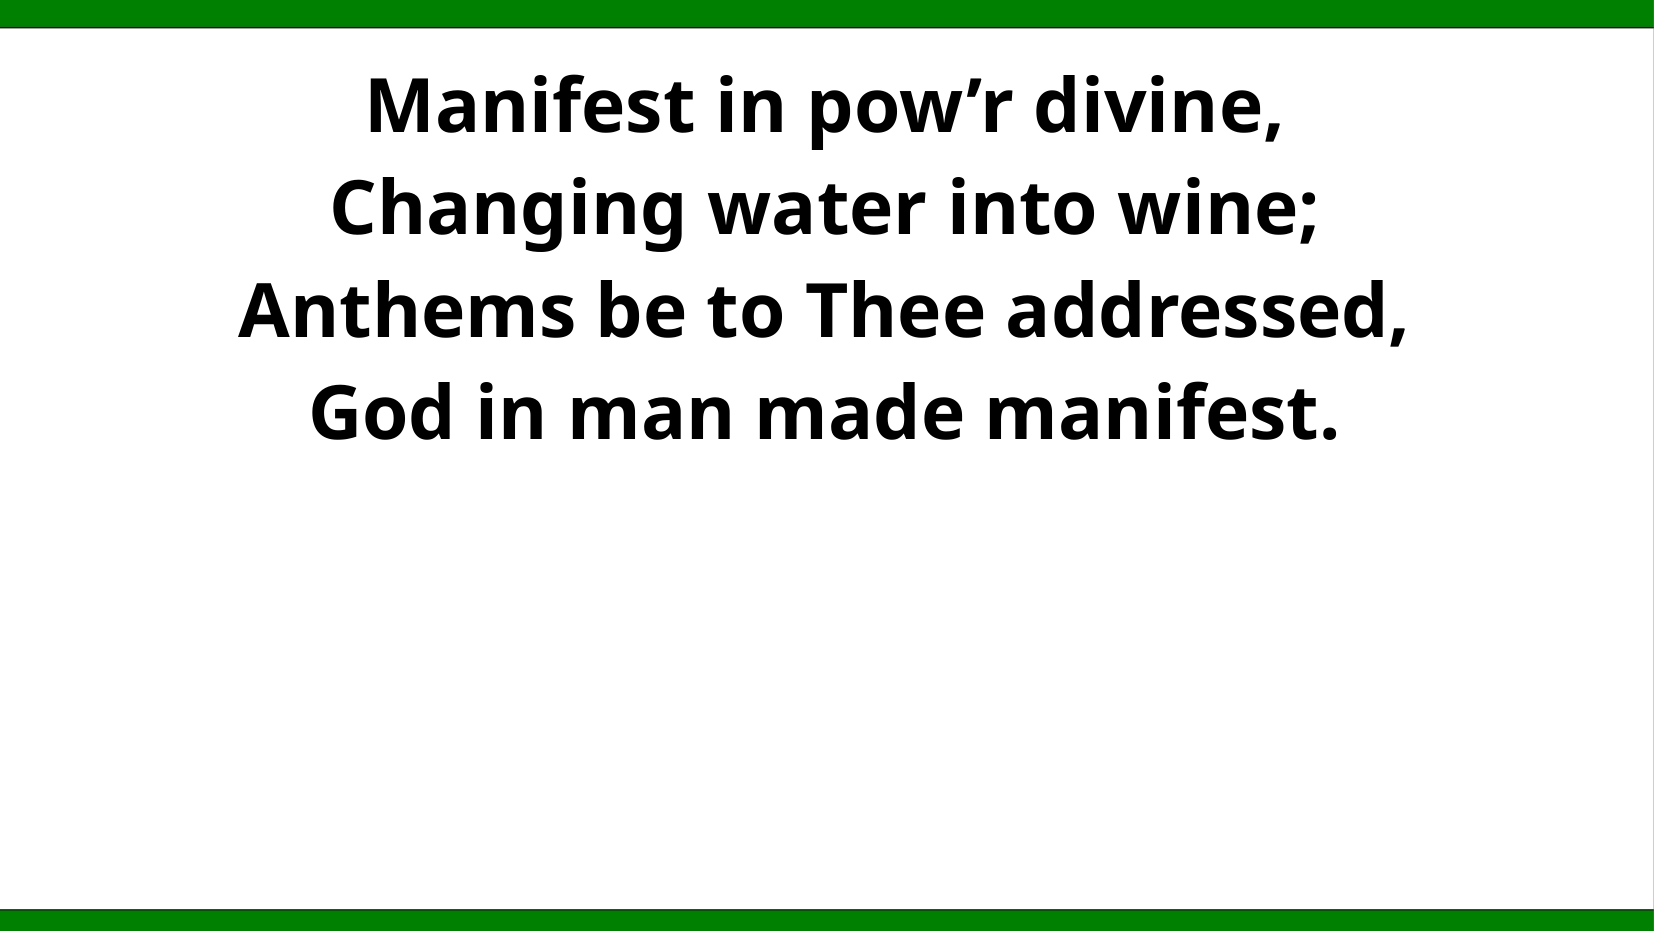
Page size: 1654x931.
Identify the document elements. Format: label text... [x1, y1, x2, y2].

picture [0, 0, 1654, 931]
text_box Manifest in pow’r divine, Changing water into wine; Anthems be to Thee addressed, God in man made manifest. [90, 45, 1561, 466]
